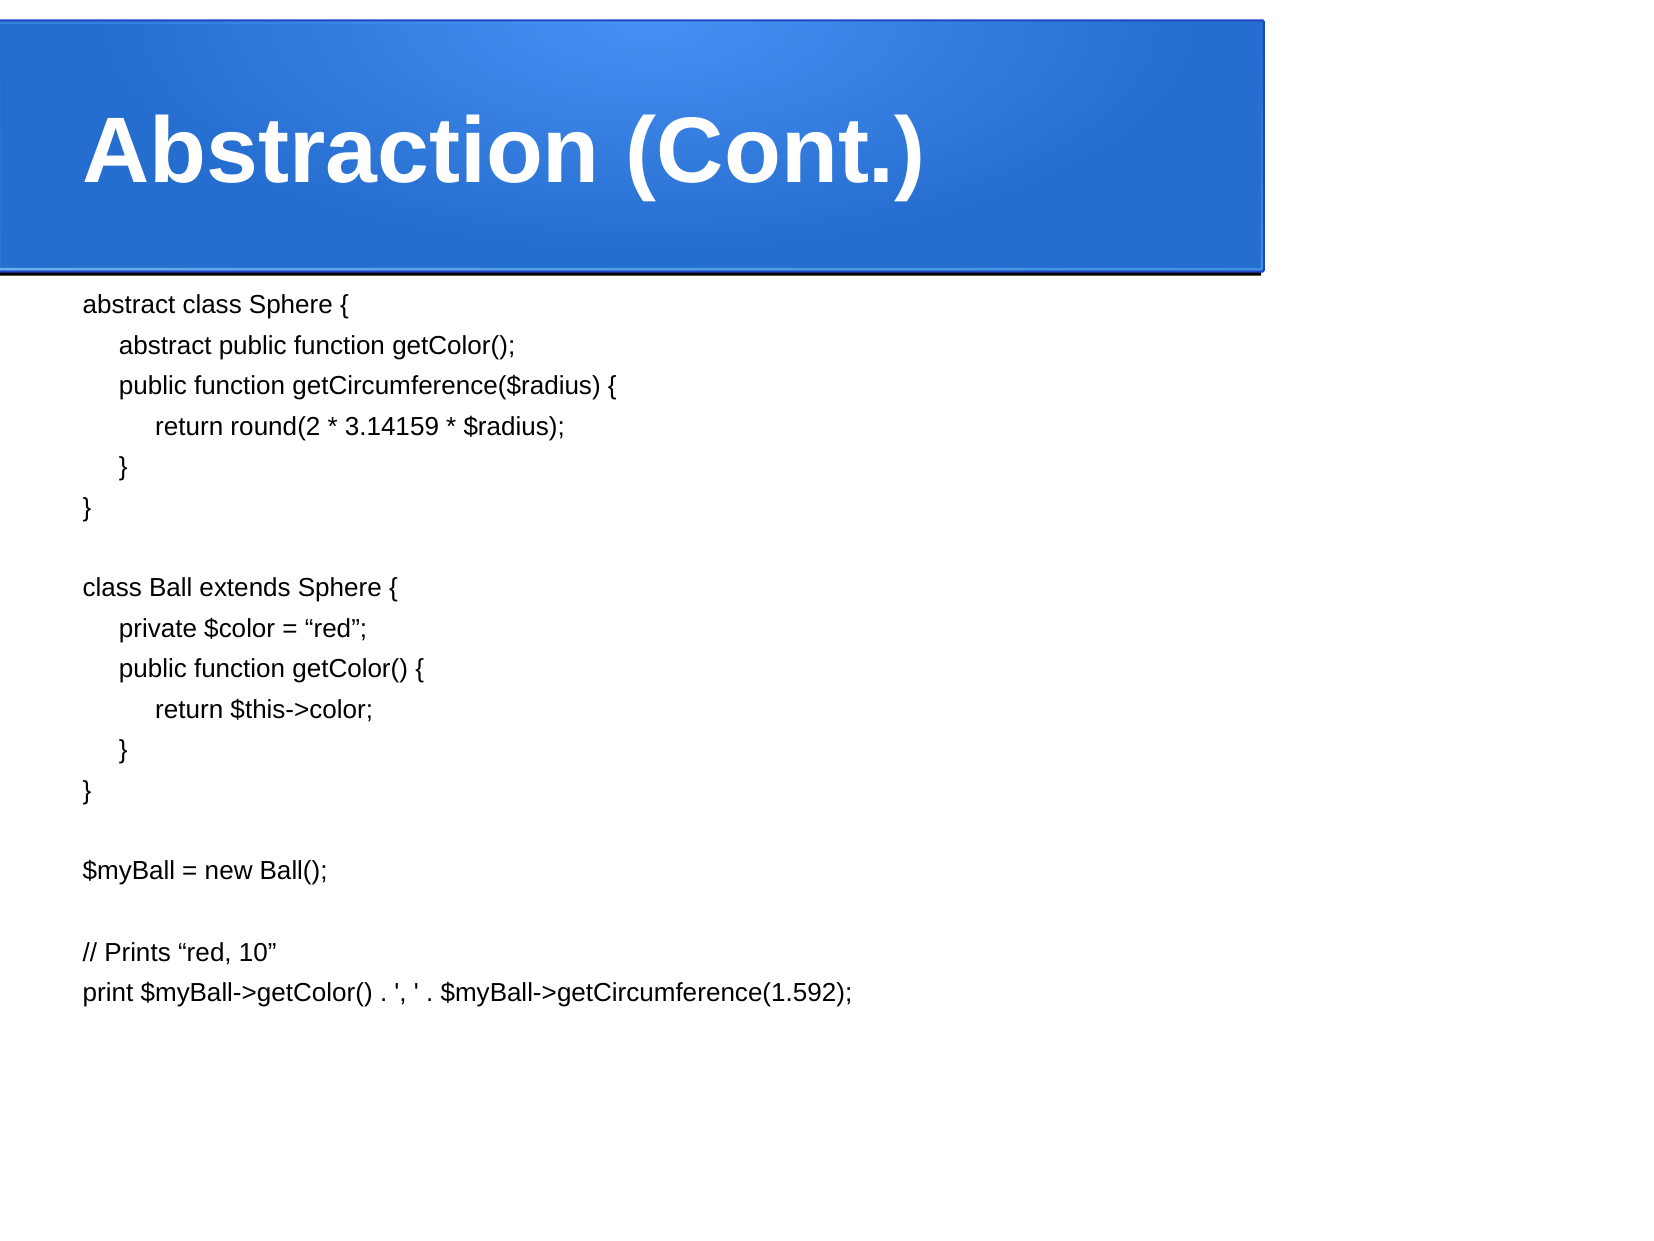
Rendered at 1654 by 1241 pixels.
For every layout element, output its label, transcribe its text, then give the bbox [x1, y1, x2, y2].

list abstract class Sphere { abstract public function getColor(); public function getCircumference($radius) { return round(2 * 3.14159 * $radius); } } class Ball extends Sphere { private $color = “red”; public function getColor() { return $this->color; } } $myBall = new Ball(); // Prints “red, 10” print $myBall->getColor() . ', ' . $myBall->getCircumference(1.592); [82, 290, 1571, 1010]
title Abstraction (Cont.) [82, 47, 1235, 252]
